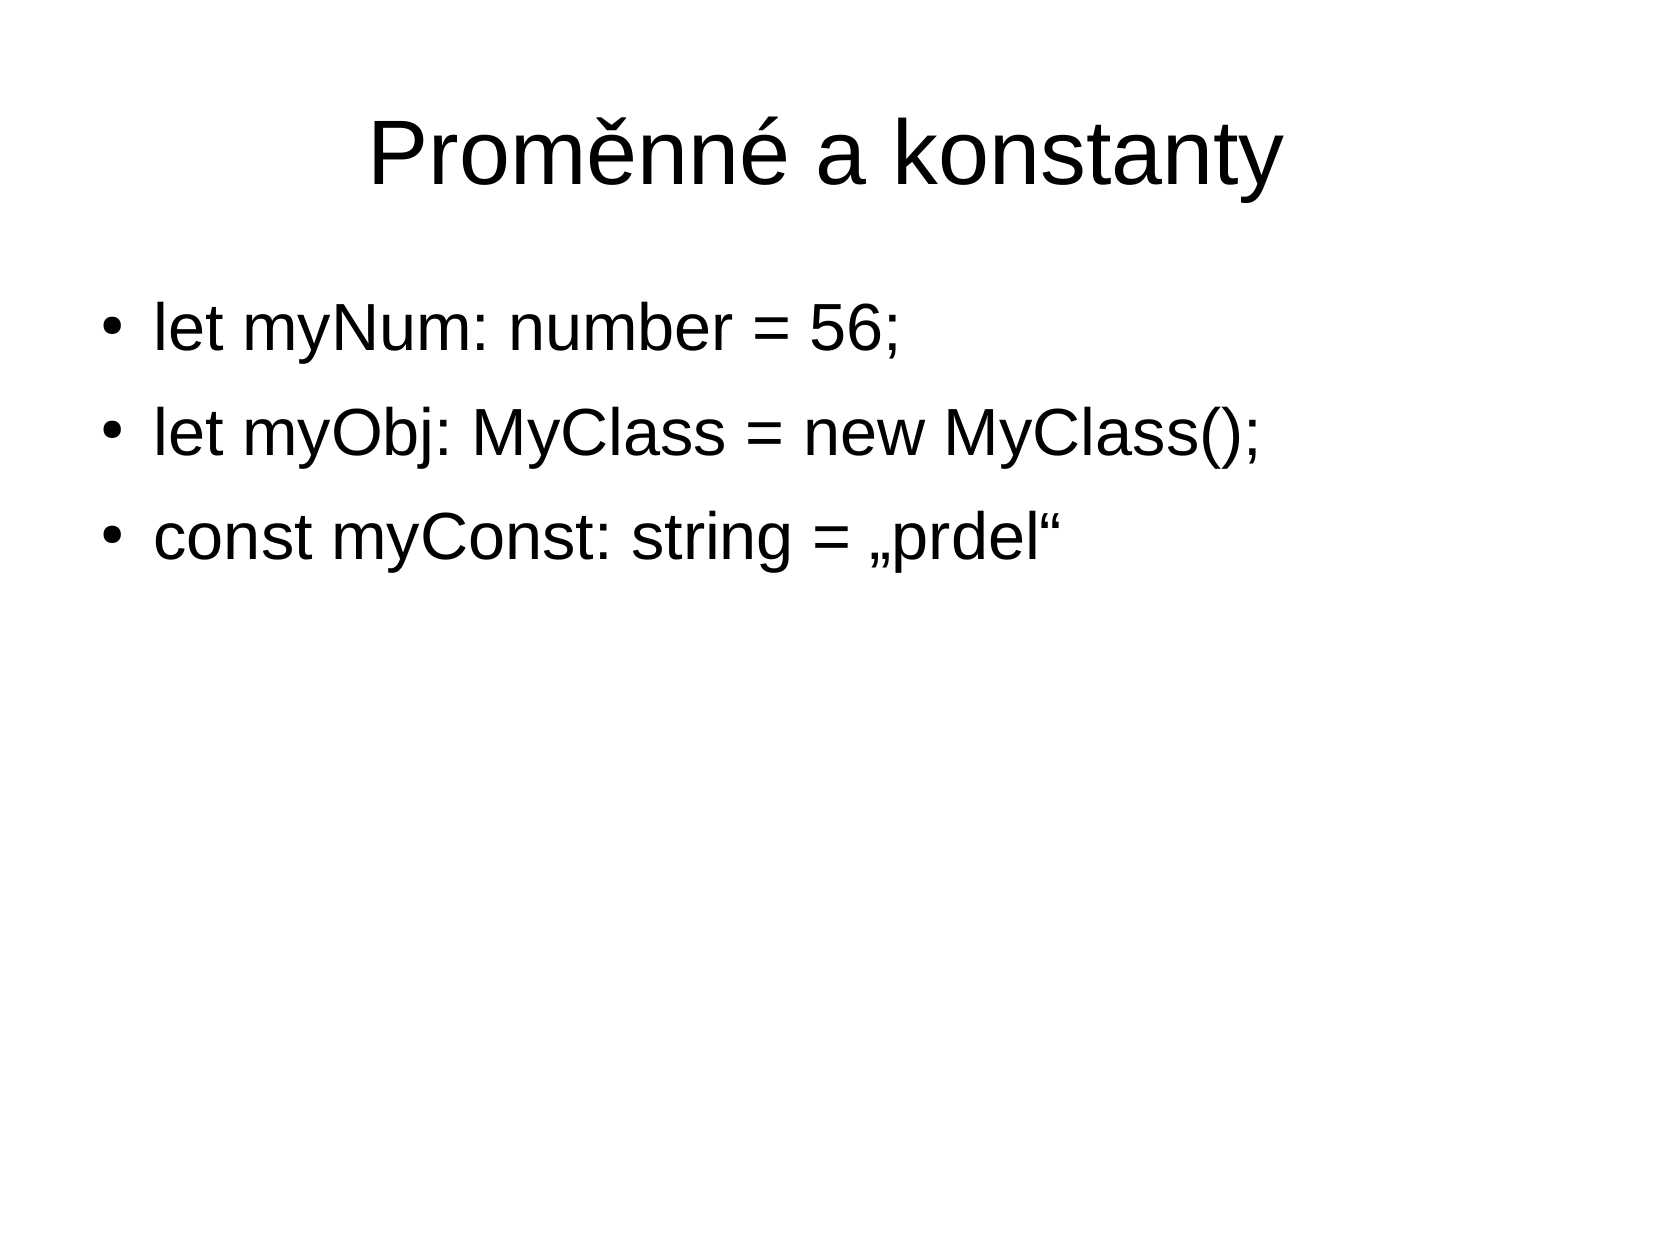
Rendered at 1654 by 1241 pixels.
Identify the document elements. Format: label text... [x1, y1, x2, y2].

title Proměnné a konstanty [82, 49, 1571, 257]
list let myNum: number = 56; let myObj: MyClass = new MyClass(); const myConst: string = „prdel“ [82, 290, 1571, 1010]
